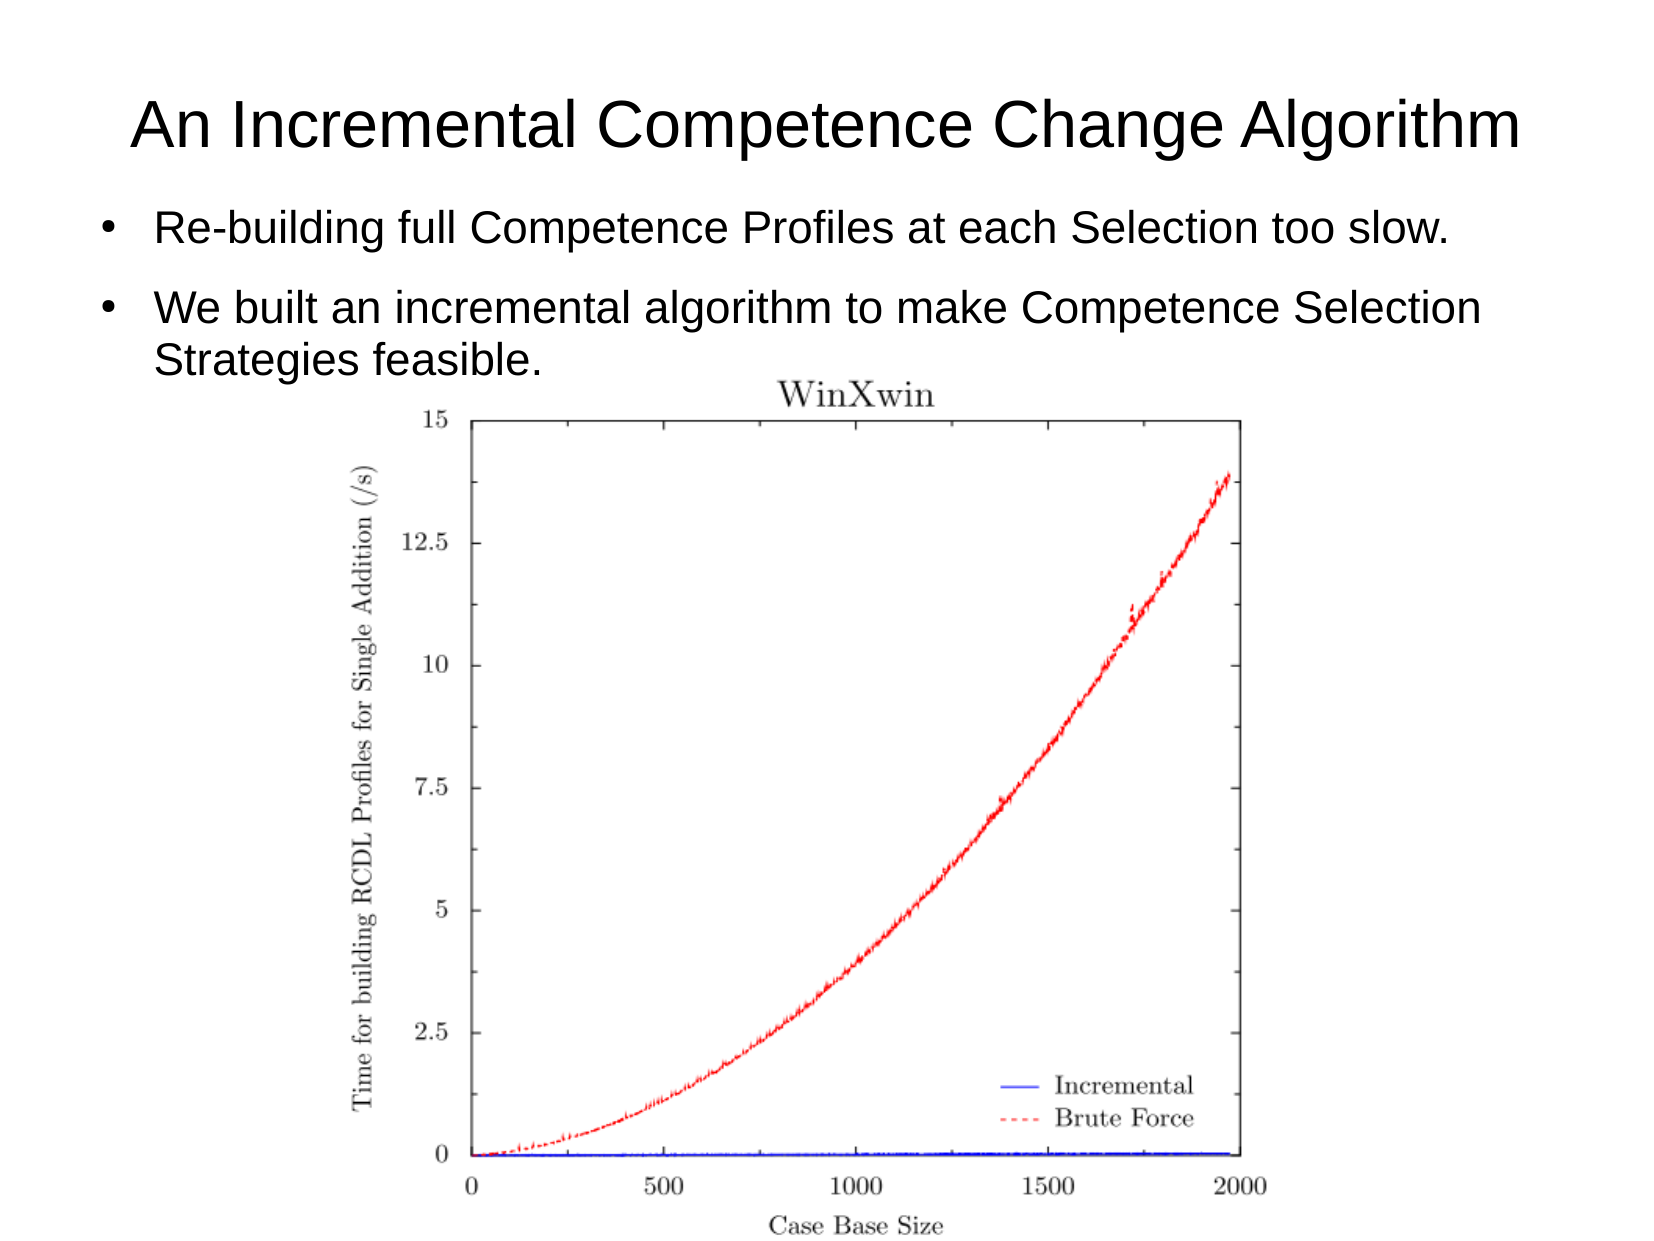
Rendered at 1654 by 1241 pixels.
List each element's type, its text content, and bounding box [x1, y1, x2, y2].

title An Incremental Competence Change Algorithm [82, 73, 1571, 175]
list Re-building full Competence Profiles at each Selection too slow. We built an incremental algorithm to make Competence Selection Strategies feasible. [82, 201, 1571, 532]
picture [336, 377, 1276, 1241]
